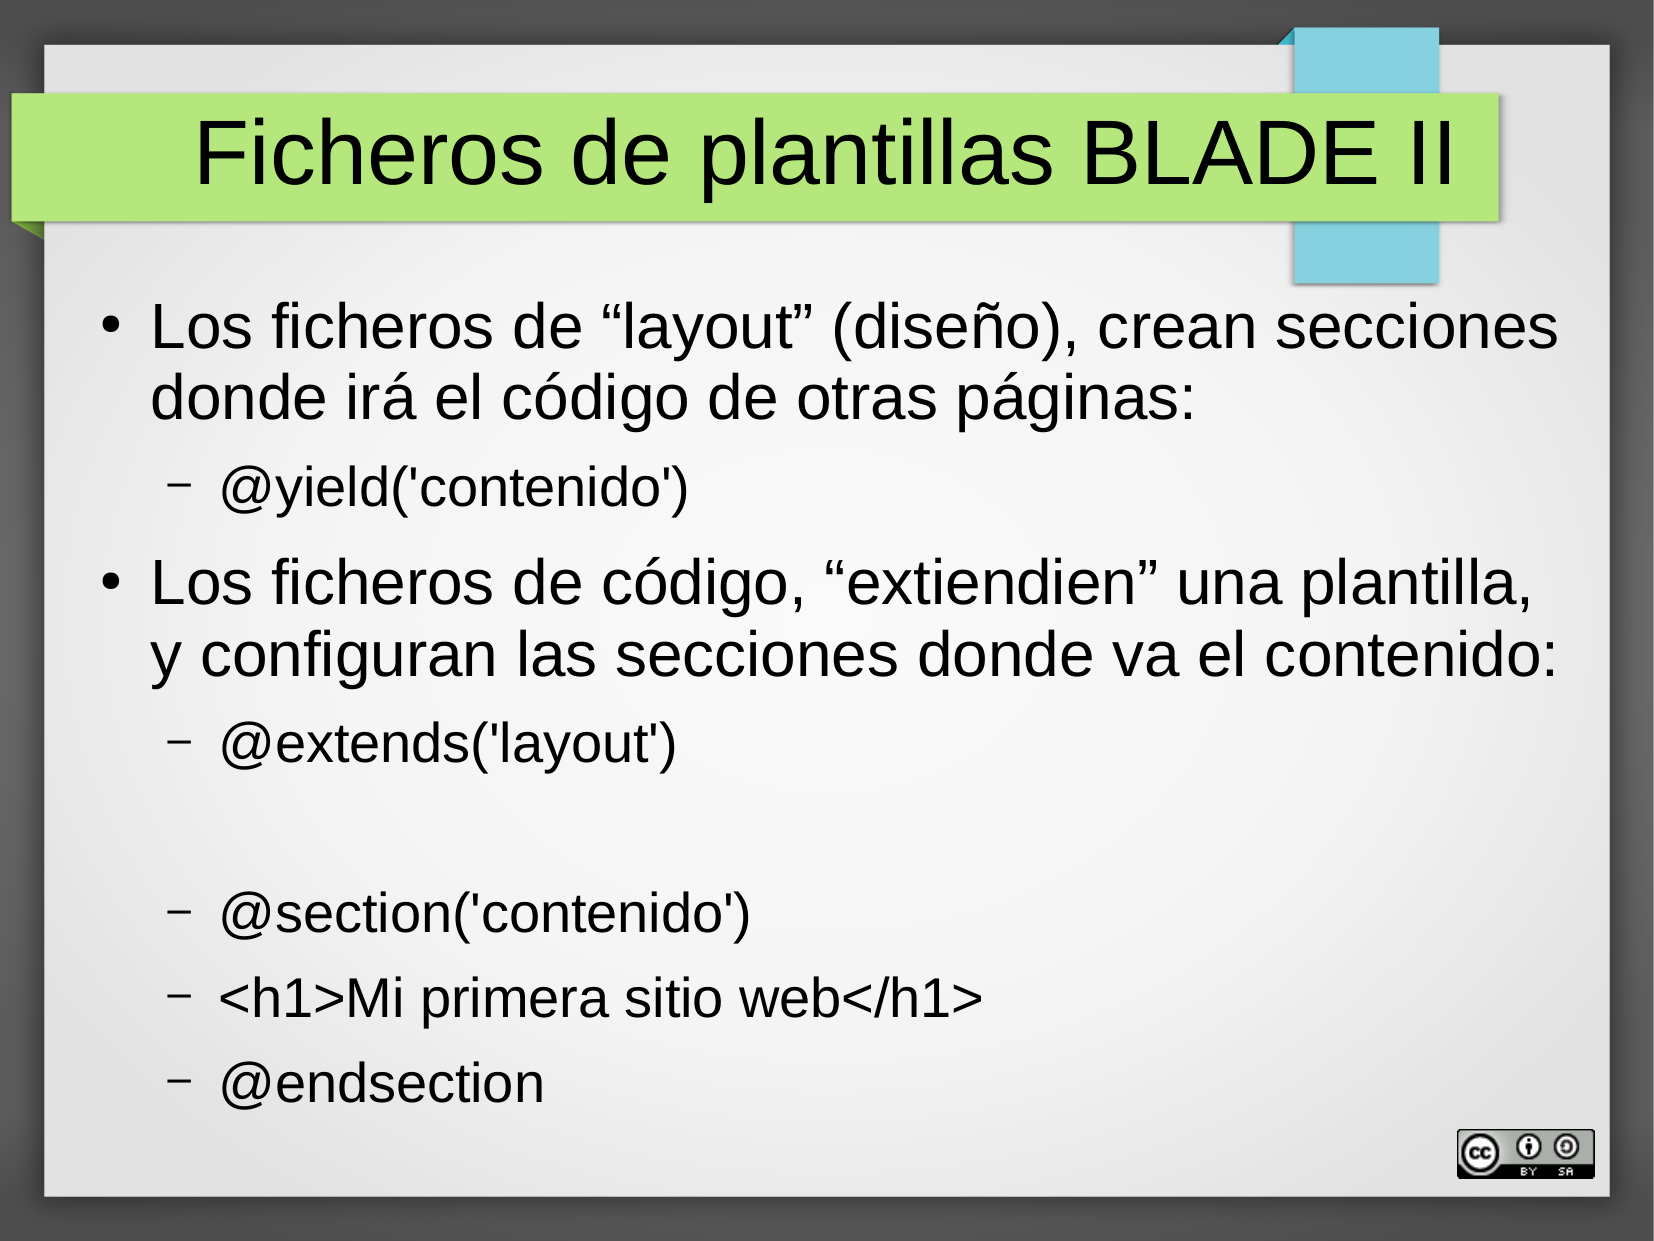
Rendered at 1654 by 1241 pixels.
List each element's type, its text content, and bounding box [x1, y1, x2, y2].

title Ficheros de plantillas BLADE II [82, 49, 1571, 257]
list Los ficheros de “layout” (diseño), crean secciones donde irá el código de otras páginas: @yield('contenido') Los ficheros de código, “extiendien” una plantilla, y configuran las secciones donde va el contenido: @extends('layout') @section('contenido') <h1>Mi primera sitio web</h1> @endsection [82, 290, 1571, 1146]
picture [0, 0, 1654, 1241]
